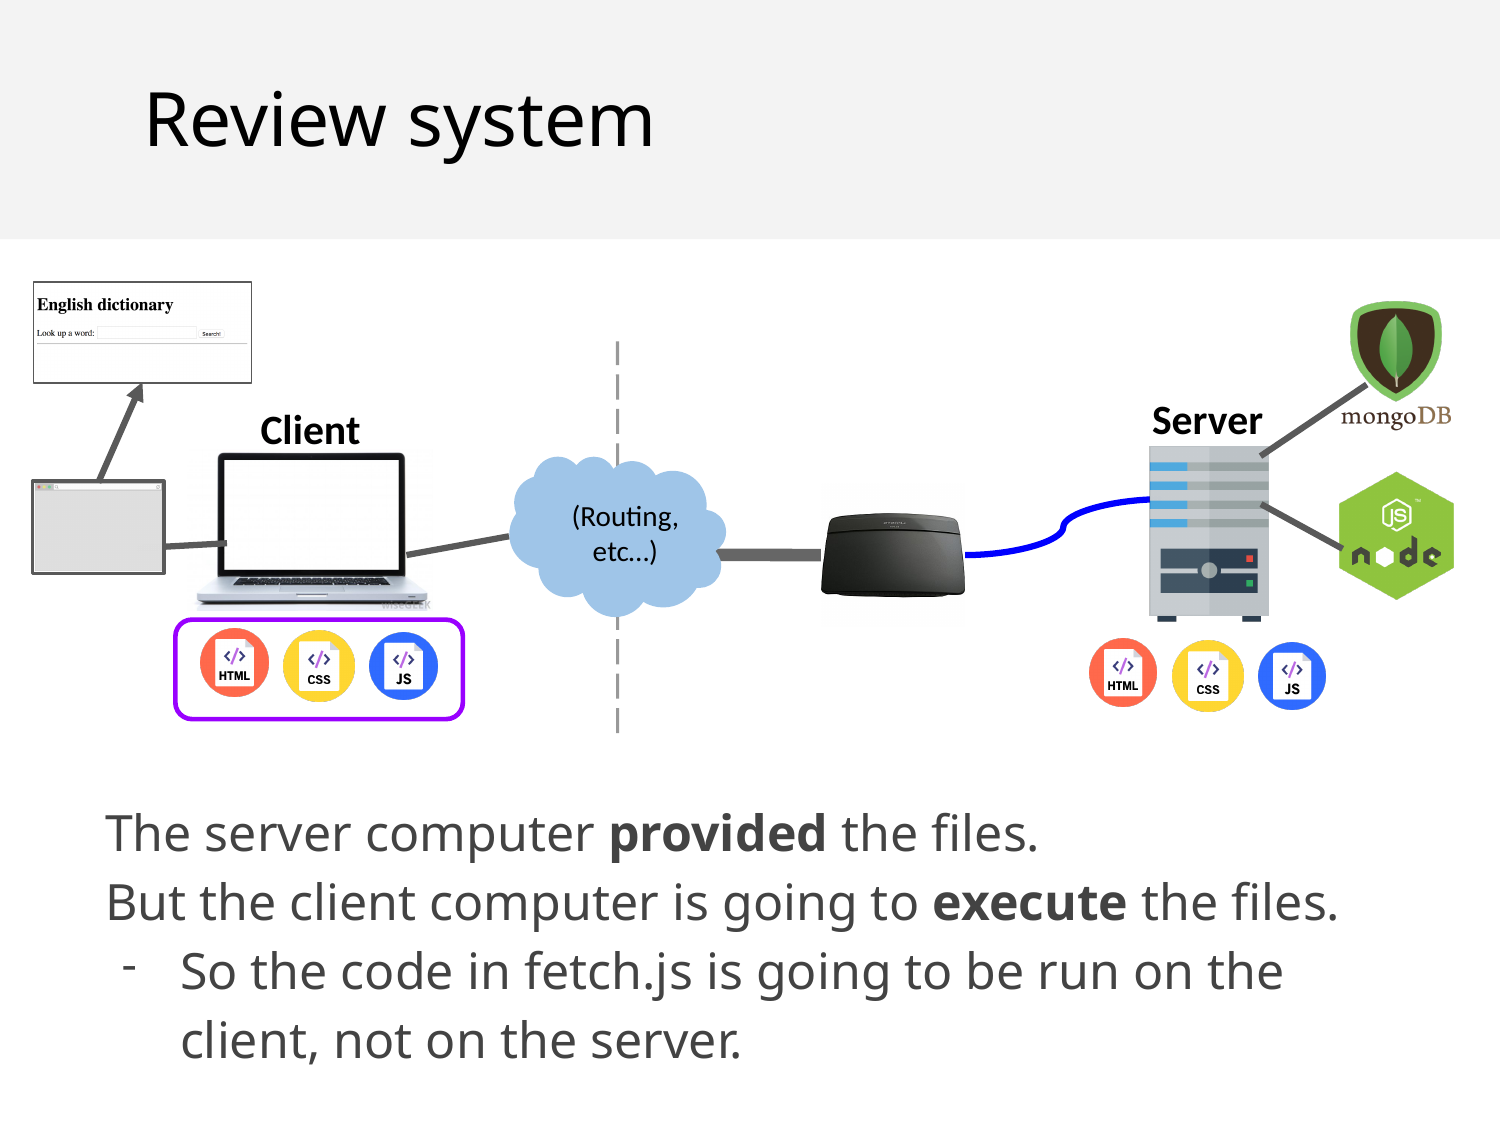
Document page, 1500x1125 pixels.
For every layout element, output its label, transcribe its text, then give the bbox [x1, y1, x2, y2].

picture [1089, 638, 1157, 707]
text_box (Routing, etc…) [509, 456, 727, 618]
picture [34, 482, 163, 572]
list The server computer provided the files. But the client computer is going to execute the files. So the code in fetch.js is going to be run on the client, not on the server. [89, 777, 1411, 1103]
text_box Server [1085, 361, 1331, 475]
picture [369, 632, 438, 700]
picture [283, 630, 355, 702]
picture [1330, 470, 1462, 602]
picture [1114, 475, 1302, 630]
picture [1258, 642, 1326, 710]
title Review system [128, 56, 1372, 183]
picture [1324, 282, 1468, 450]
picture [200, 628, 269, 697]
picture [821, 483, 965, 627]
picture [187, 449, 433, 611]
text_box Client [188, 371, 434, 484]
picture [1172, 640, 1244, 712]
picture [34, 282, 251, 383]
